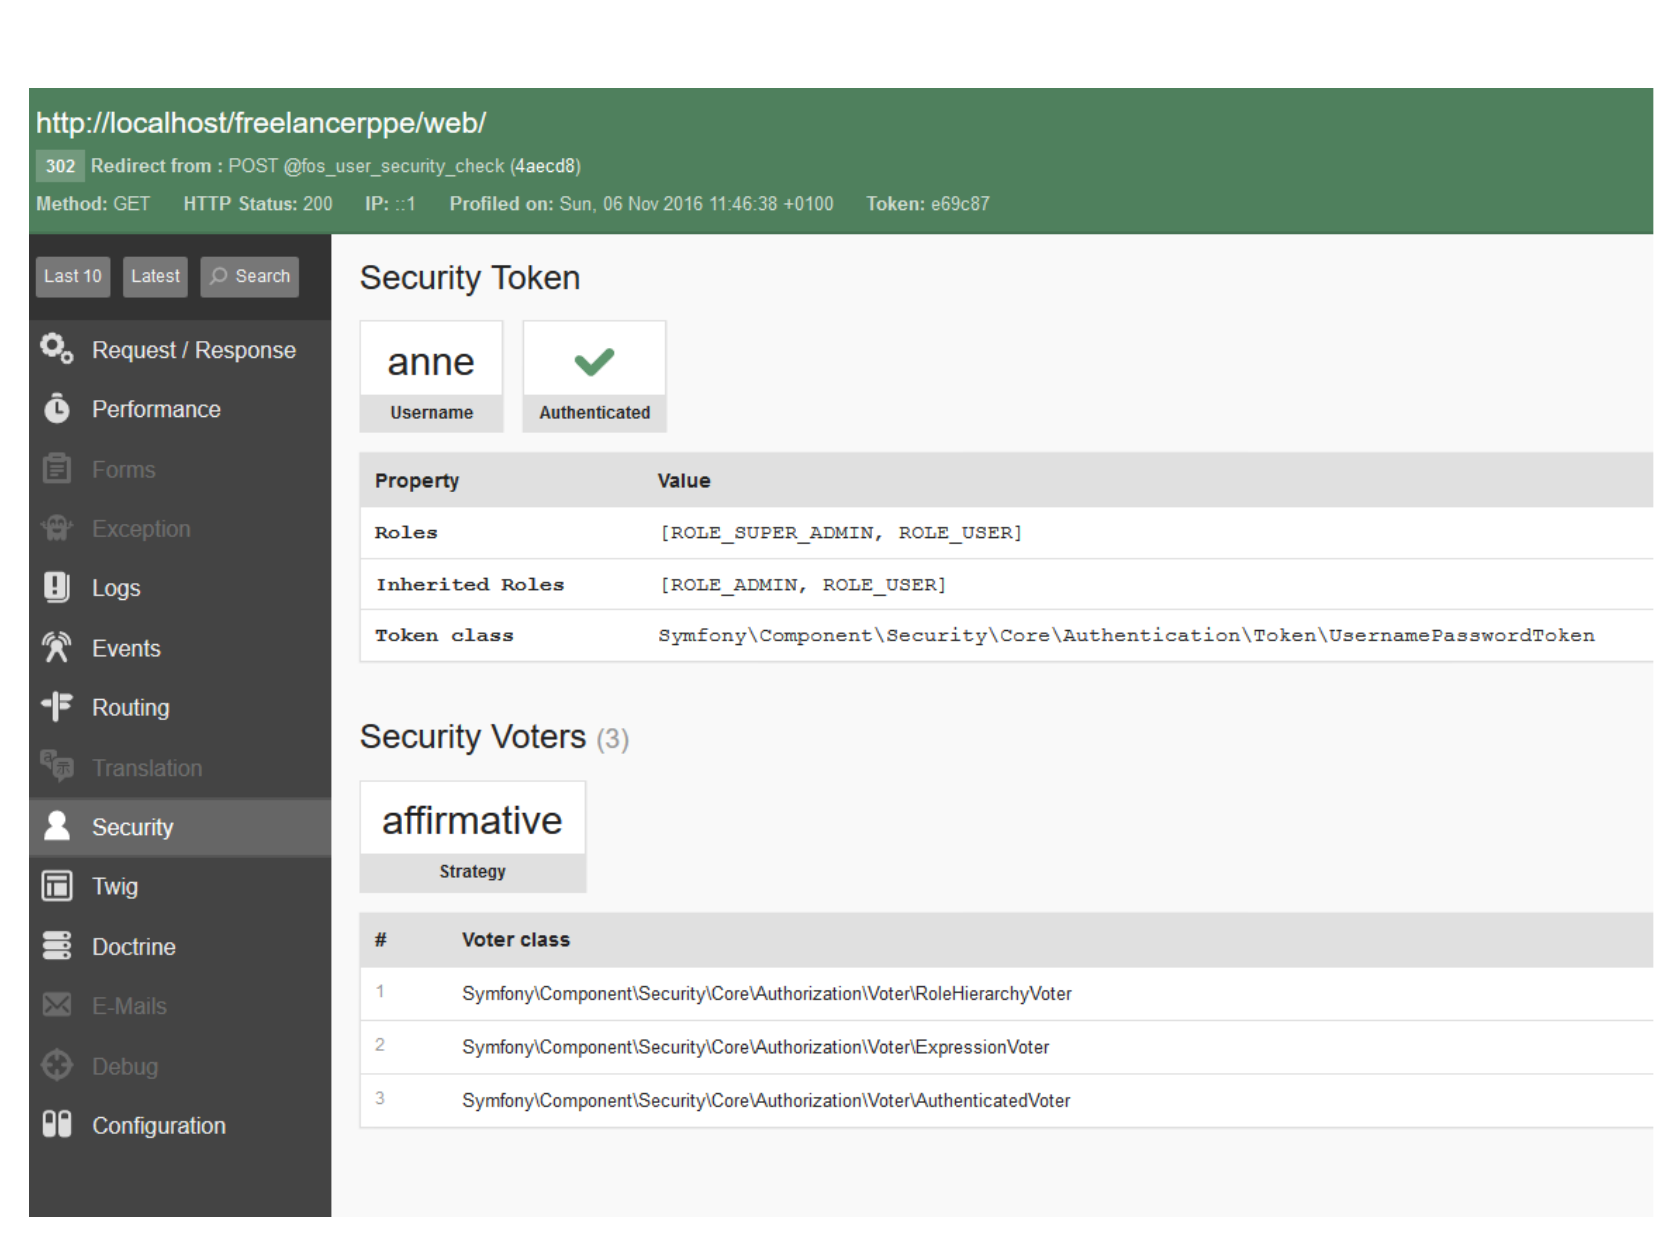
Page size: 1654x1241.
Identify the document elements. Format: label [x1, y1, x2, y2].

picture [29, 88, 1654, 1217]
